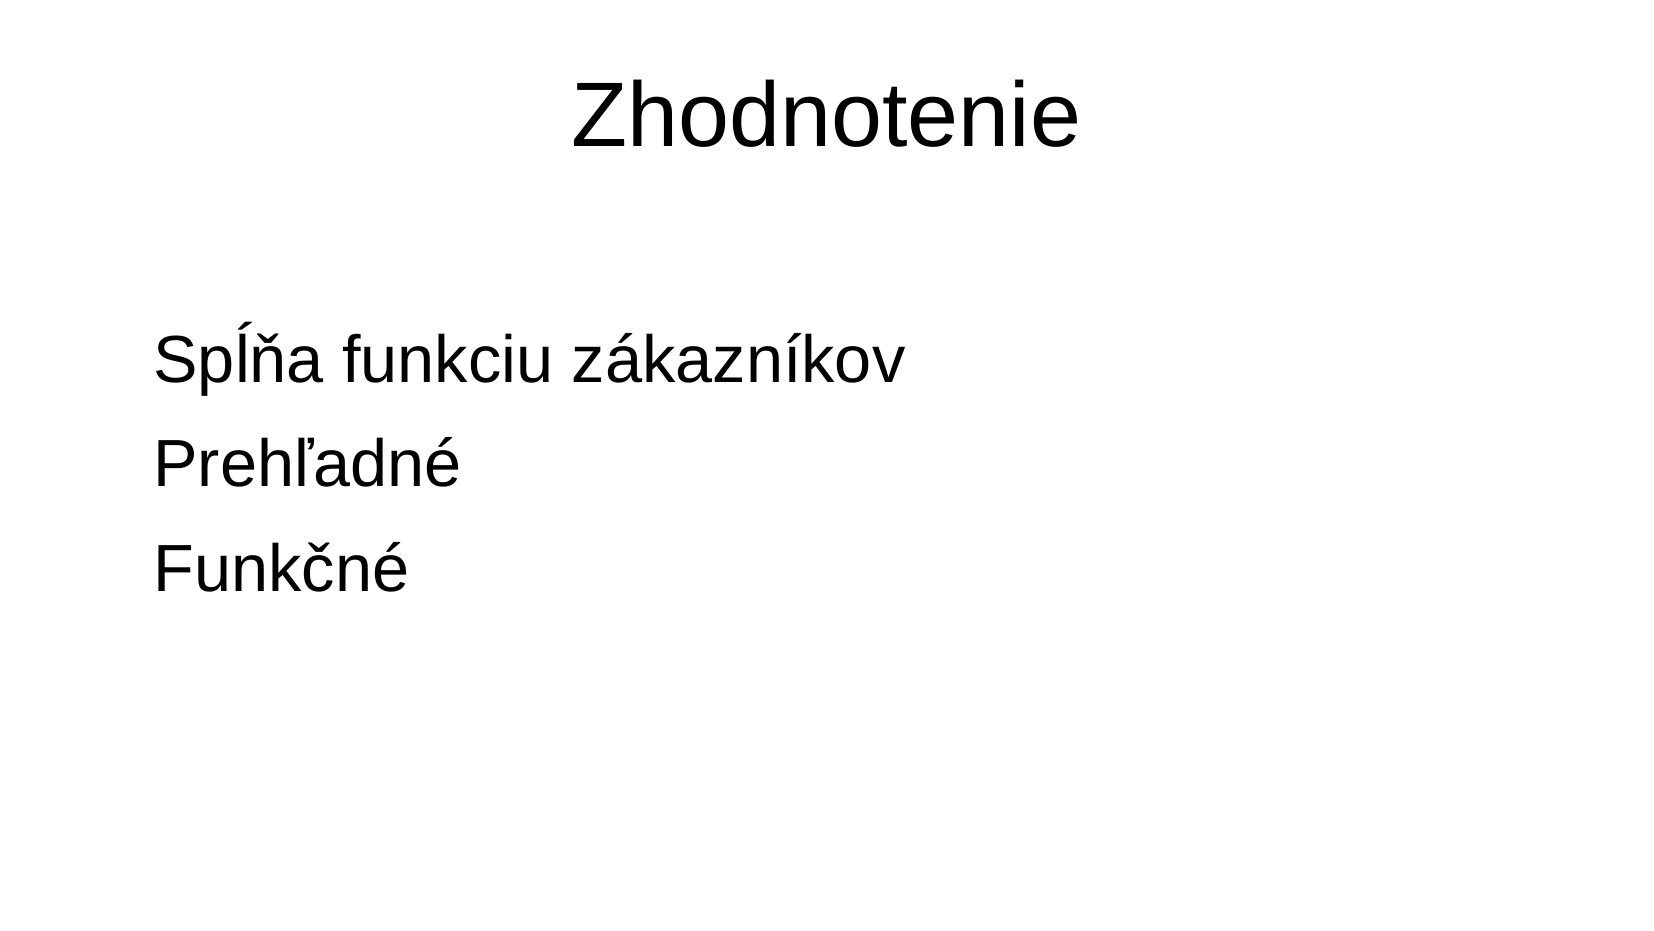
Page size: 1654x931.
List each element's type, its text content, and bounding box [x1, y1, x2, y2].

title Zhodnotenie [82, 37, 1571, 193]
list Spĺňa funkciu zákazníkov Prehľadné Funkčné [82, 217, 1571, 758]
